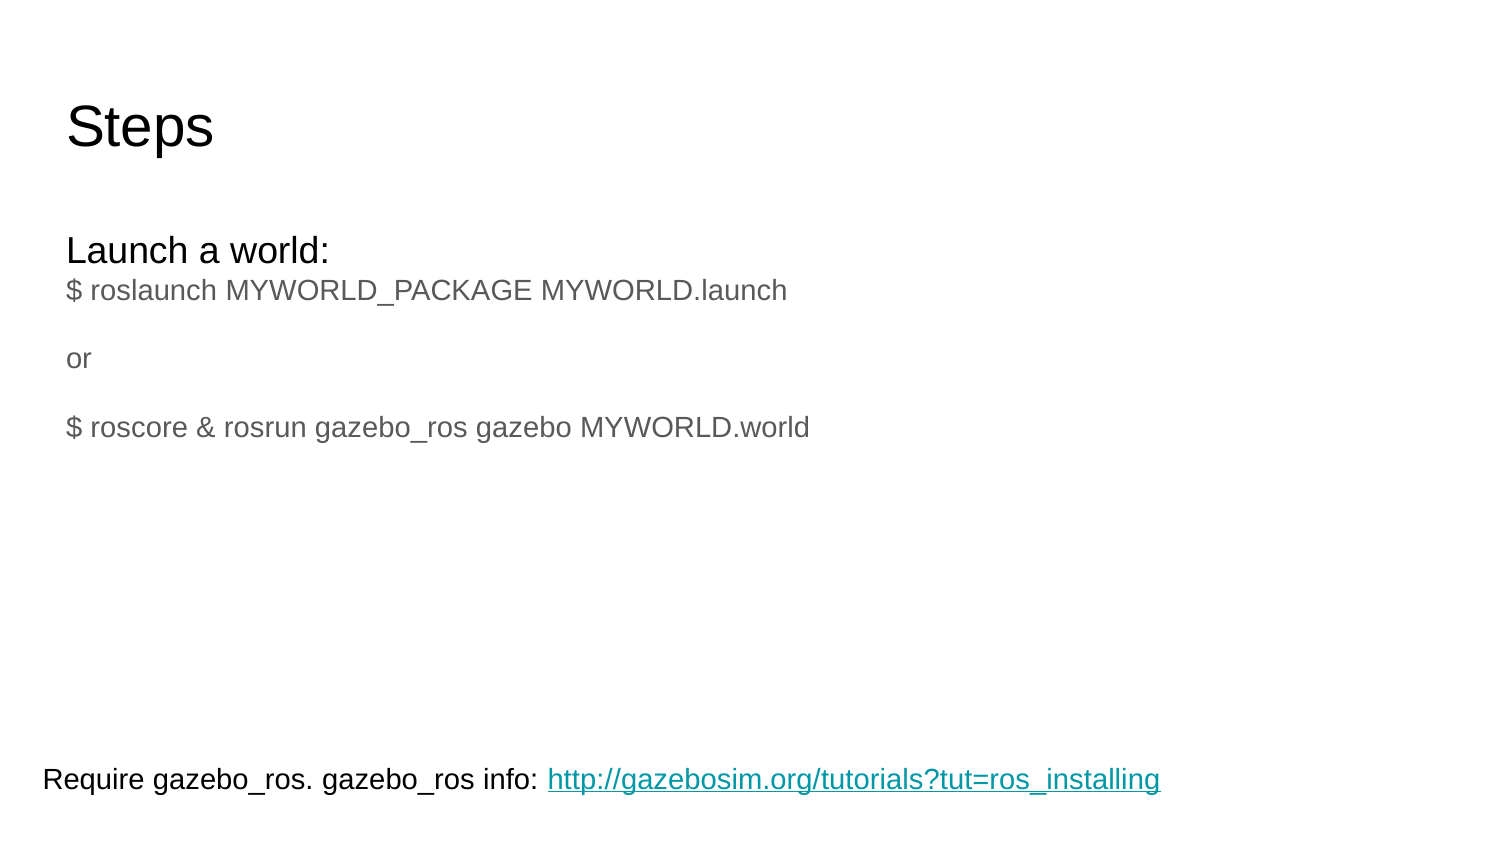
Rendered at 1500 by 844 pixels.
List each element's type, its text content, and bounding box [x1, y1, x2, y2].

title Steps [51, 72, 1449, 167]
list Launch a world: $ roslaunch MYWORLD_PACKAGE MYWORLD.launch or $ roscore & rosrun gazebo_ros gazebo MYWORLD.world [51, 189, 1449, 744]
text_box Require gazebo_ros. gazebo_ros info: http://gazebosim.org/tutorials?tut=ros_installing [27, 744, 1485, 823]
